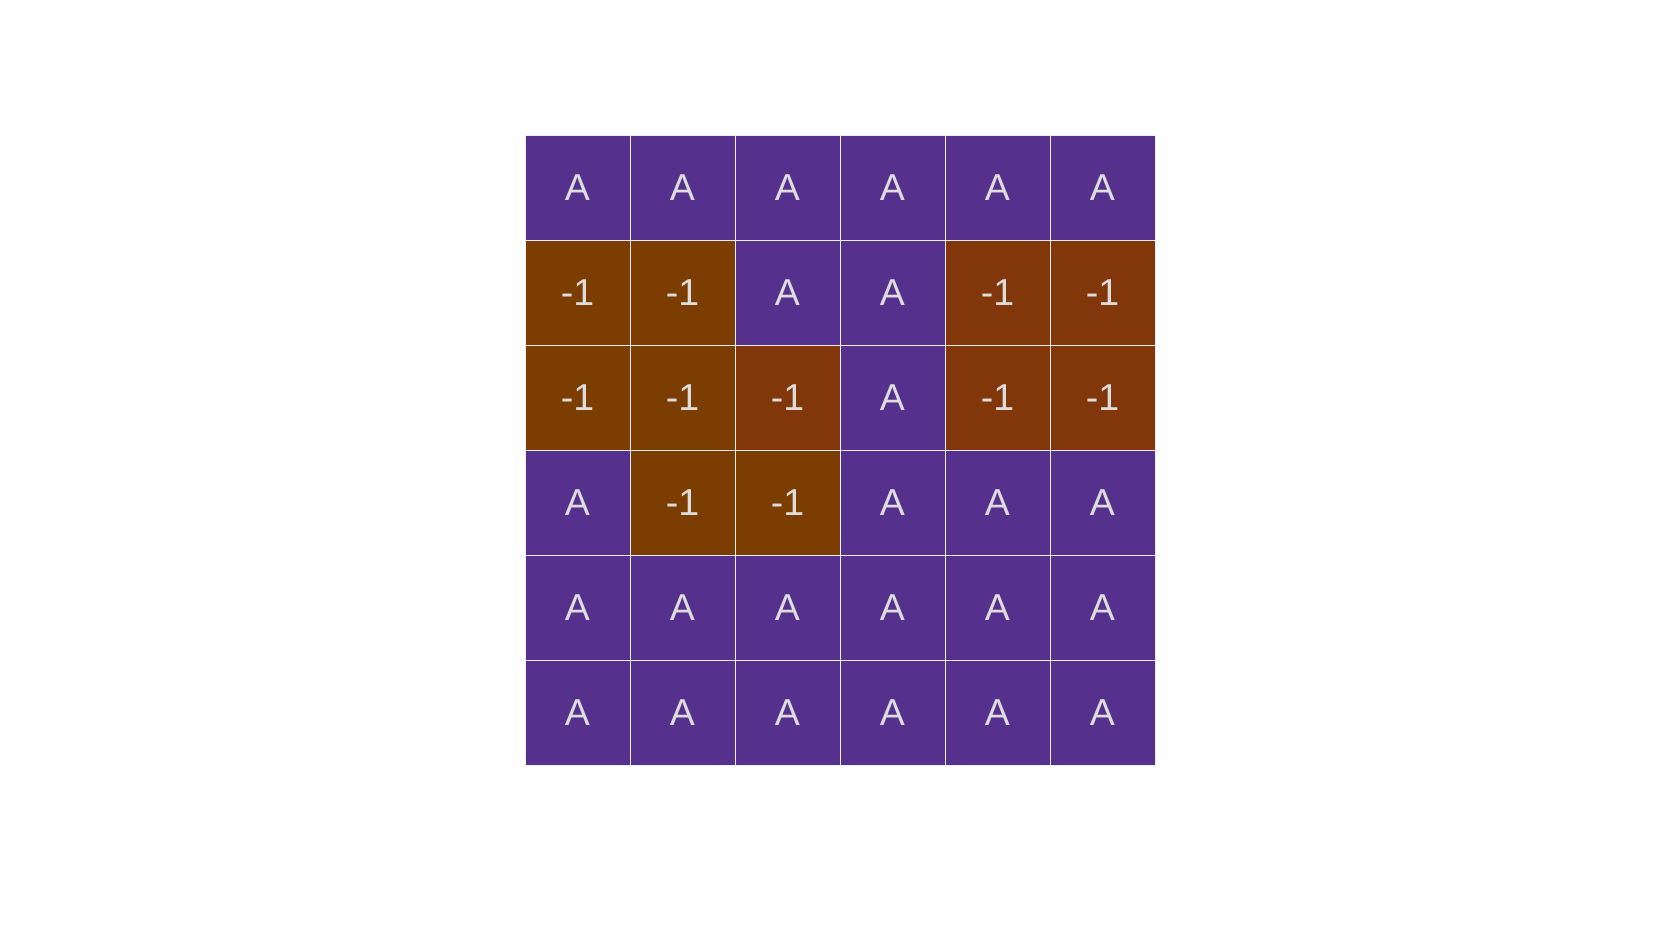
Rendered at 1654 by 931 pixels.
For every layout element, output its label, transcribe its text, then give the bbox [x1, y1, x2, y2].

text_box A [735, 240, 840, 345]
text_box A [840, 135, 945, 240]
text_box A [525, 660, 630, 766]
text_box A [840, 345, 945, 450]
text_box -1 [630, 240, 735, 345]
text_box -1 [1050, 240, 1156, 345]
text_box A [630, 555, 735, 660]
text_box A [840, 450, 945, 555]
text_box A [840, 240, 945, 345]
text_box -1 [630, 450, 735, 555]
text_box A [735, 135, 840, 240]
text_box A [525, 450, 630, 555]
text_box A [525, 135, 630, 240]
text_box -1 [945, 345, 1050, 450]
text_box A [1050, 555, 1156, 660]
text_box A [1050, 135, 1156, 240]
text_box A [840, 660, 945, 766]
text_box -1 [945, 240, 1050, 345]
text_box A [945, 135, 1050, 240]
text_box A [1050, 450, 1156, 555]
text_box -1 [525, 240, 630, 345]
text_box A [525, 555, 630, 660]
text_box A [945, 660, 1050, 766]
text_box A [1050, 660, 1156, 766]
text_box A [945, 555, 1050, 660]
text_box A [735, 660, 840, 766]
text_box A [735, 555, 840, 660]
text_box -1 [735, 345, 840, 450]
text_box A [630, 660, 735, 766]
text_box -1 [735, 450, 840, 555]
text_box A [945, 450, 1050, 555]
text_box A [840, 555, 945, 660]
text_box A [630, 135, 735, 240]
text_box -1 [1050, 345, 1156, 450]
text_box -1 [525, 345, 630, 450]
text_box -1 [630, 345, 735, 450]
